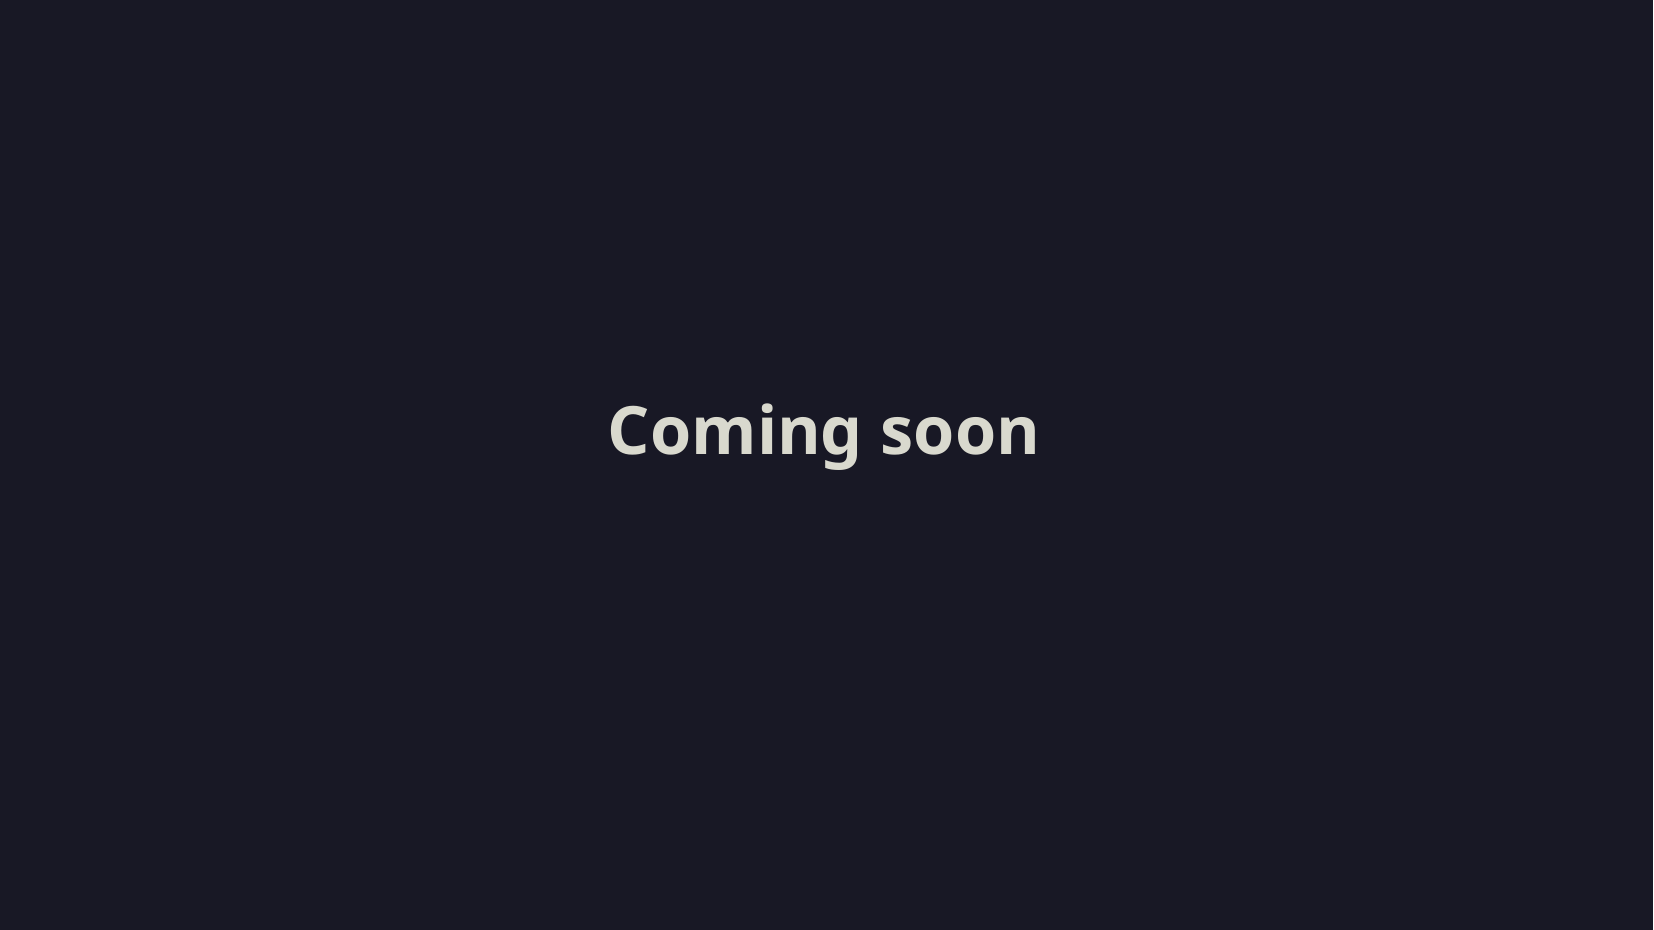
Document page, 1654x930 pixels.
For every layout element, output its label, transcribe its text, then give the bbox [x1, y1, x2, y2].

text_box Coming soon [593, 376, 1060, 481]
